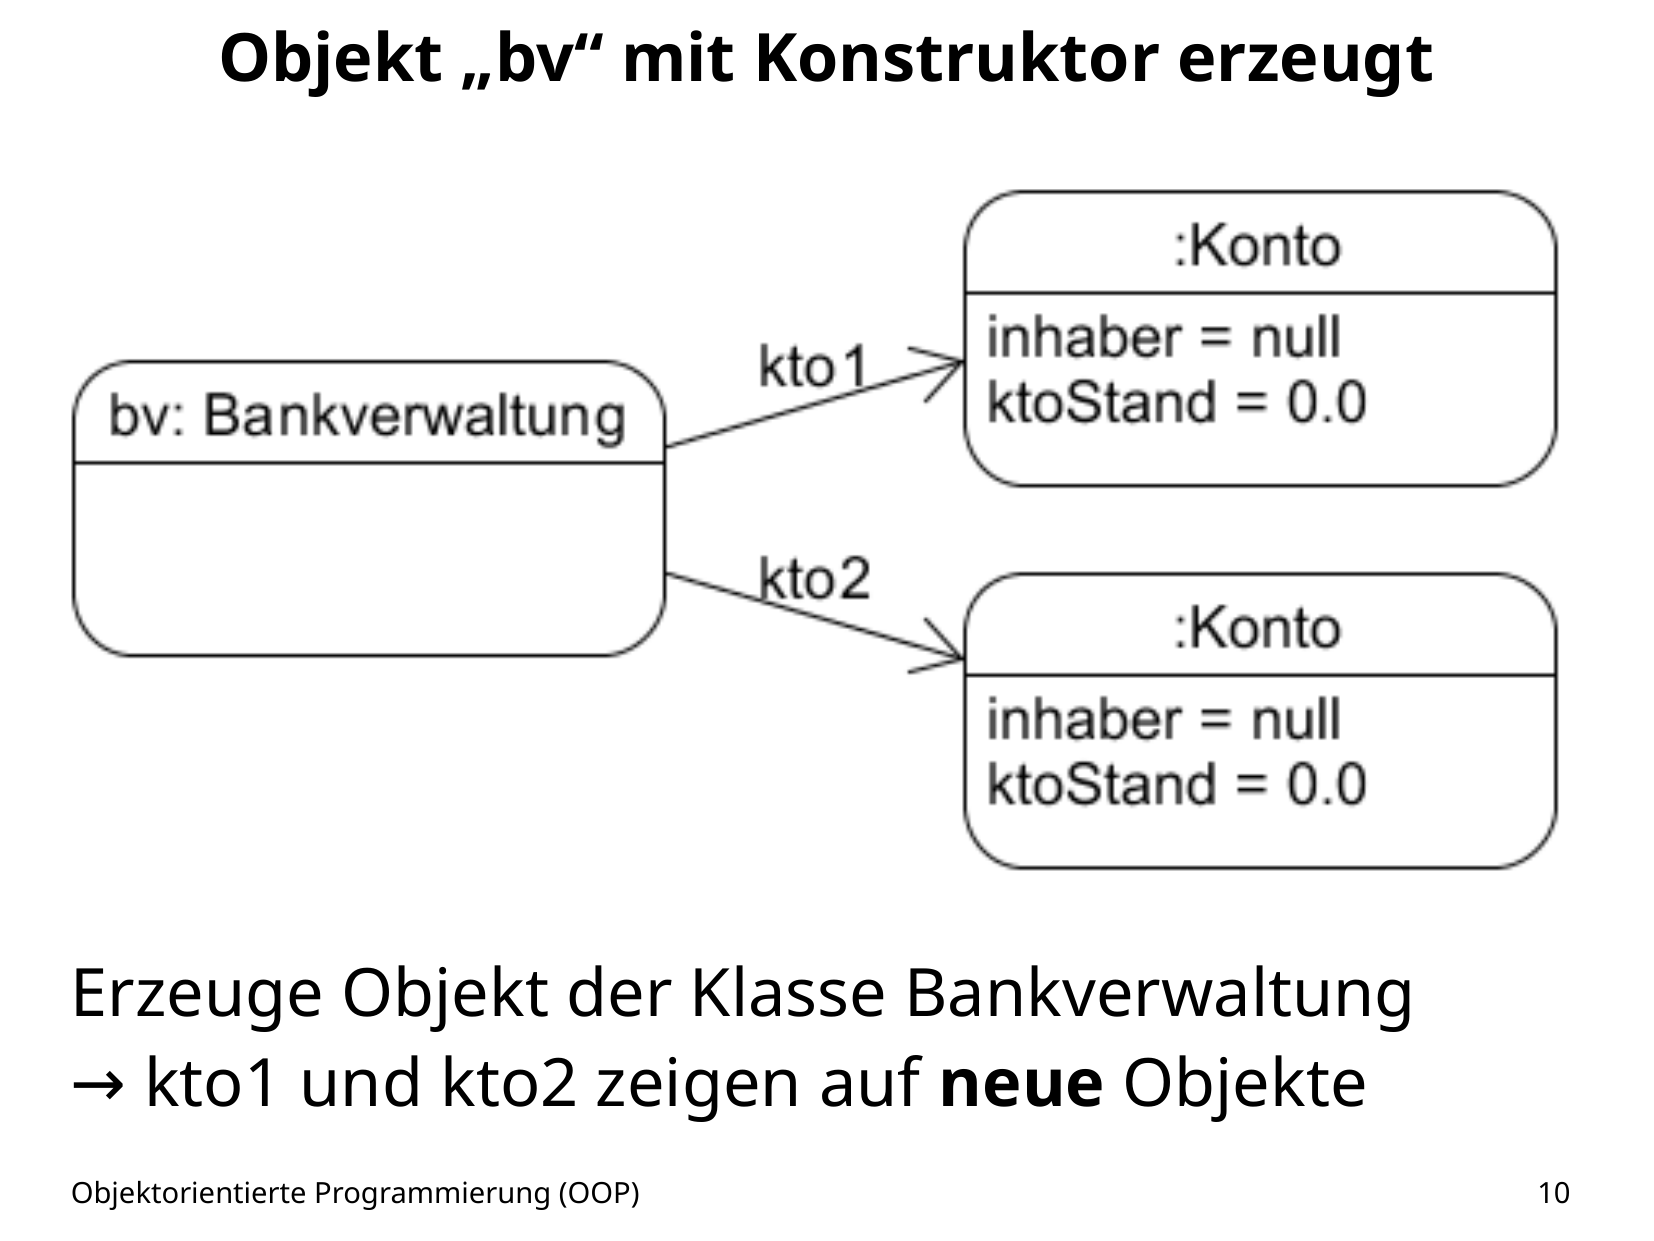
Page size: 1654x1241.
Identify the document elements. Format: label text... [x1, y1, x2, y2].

picture [70, 188, 1562, 875]
title Objekt „bv“ mit Konstruktor erzeugt [0, 5, 1654, 107]
list Erzeuge Objekt der Klasse Bankverwaltung → kto1 und kto2 zeigen auf neue Objekte [70, 944, 1571, 1146]
